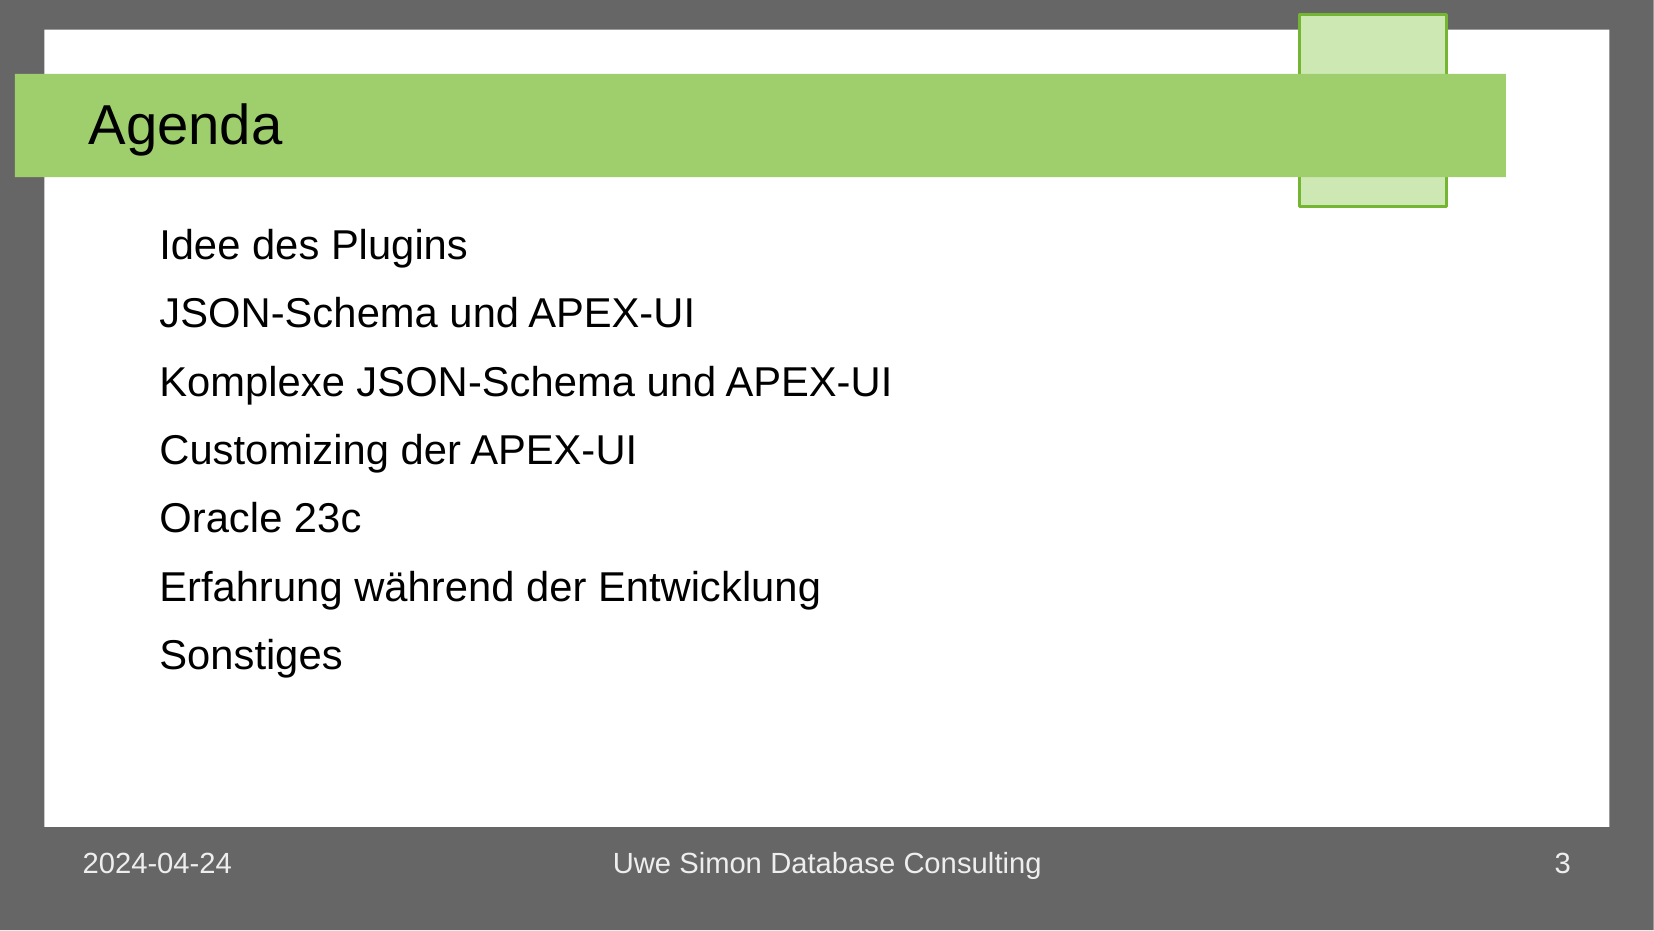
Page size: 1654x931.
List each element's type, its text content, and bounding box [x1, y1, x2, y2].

title Agenda [88, 73, 1506, 178]
list Idee des Plugins JSON-Schema und APEX-UI Komplexe JSON-Schema und APEX-UI Customizing der APEX-UI Oracle 23c Erfahrung während der Entwicklung Sonstiges [88, 221, 1565, 813]
